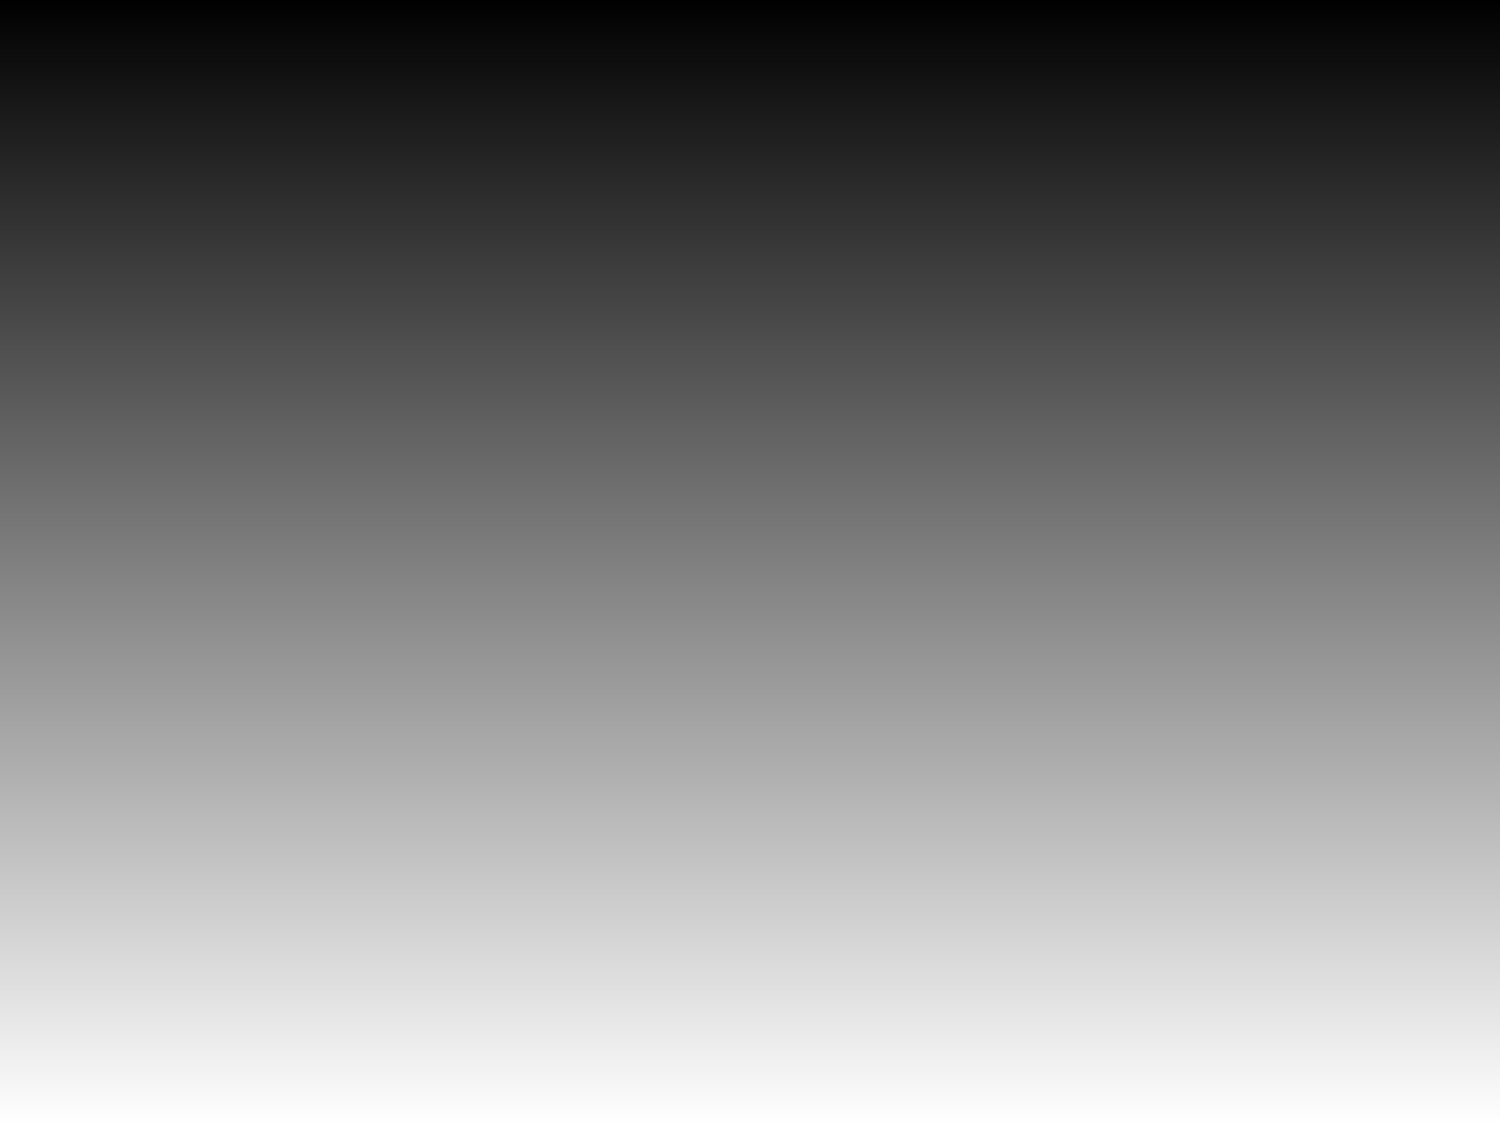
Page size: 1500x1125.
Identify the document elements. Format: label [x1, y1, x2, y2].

title [75, 45, 1425, 233]
